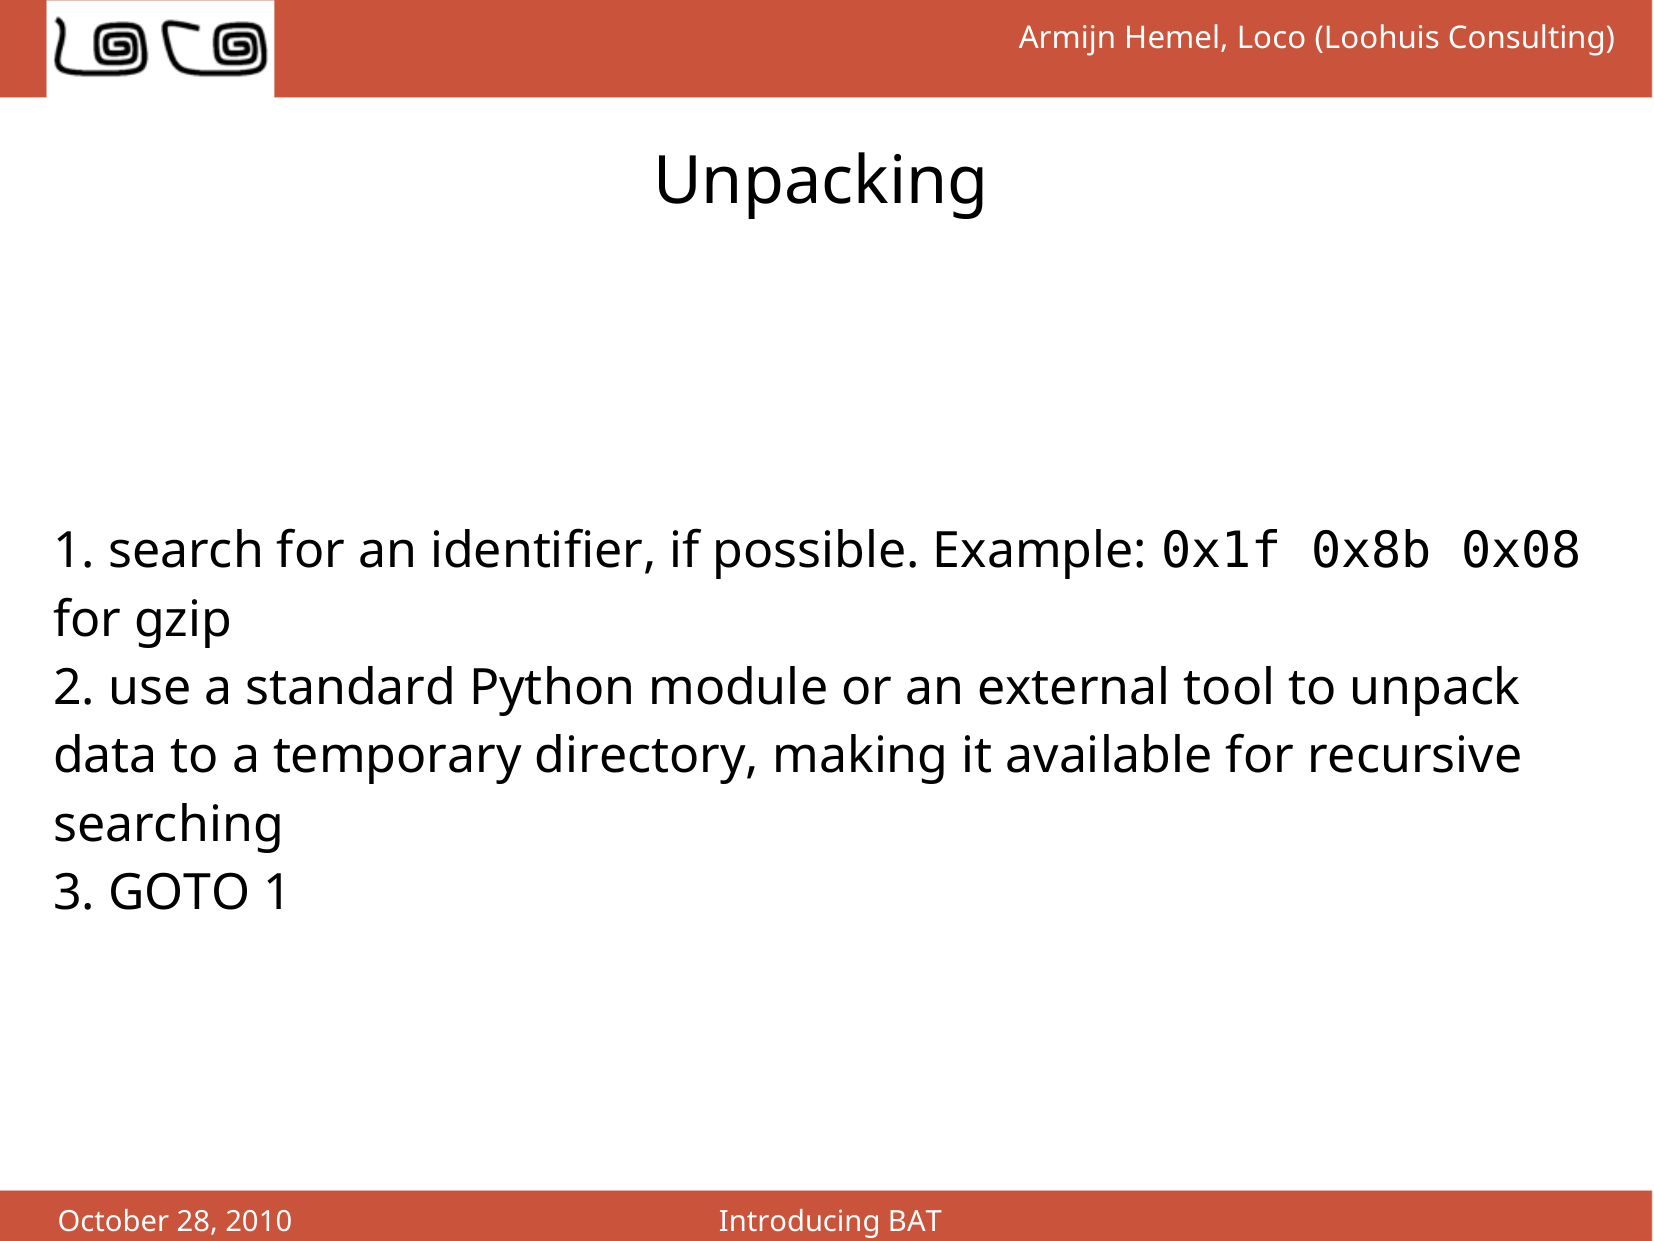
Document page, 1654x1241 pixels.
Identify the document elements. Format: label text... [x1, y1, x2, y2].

title Unpacking [47, 125, 1595, 229]
picture [0, 0, 1654, 1241]
subtitle search for an identifier, if possible. Example: 0x1f 0x8b 0x08 for gzip use a standard Python module or an external tool to unpack data to a temporary directory, making it available for recursive searching GOTO 1 [53, 265, 1595, 1173]
